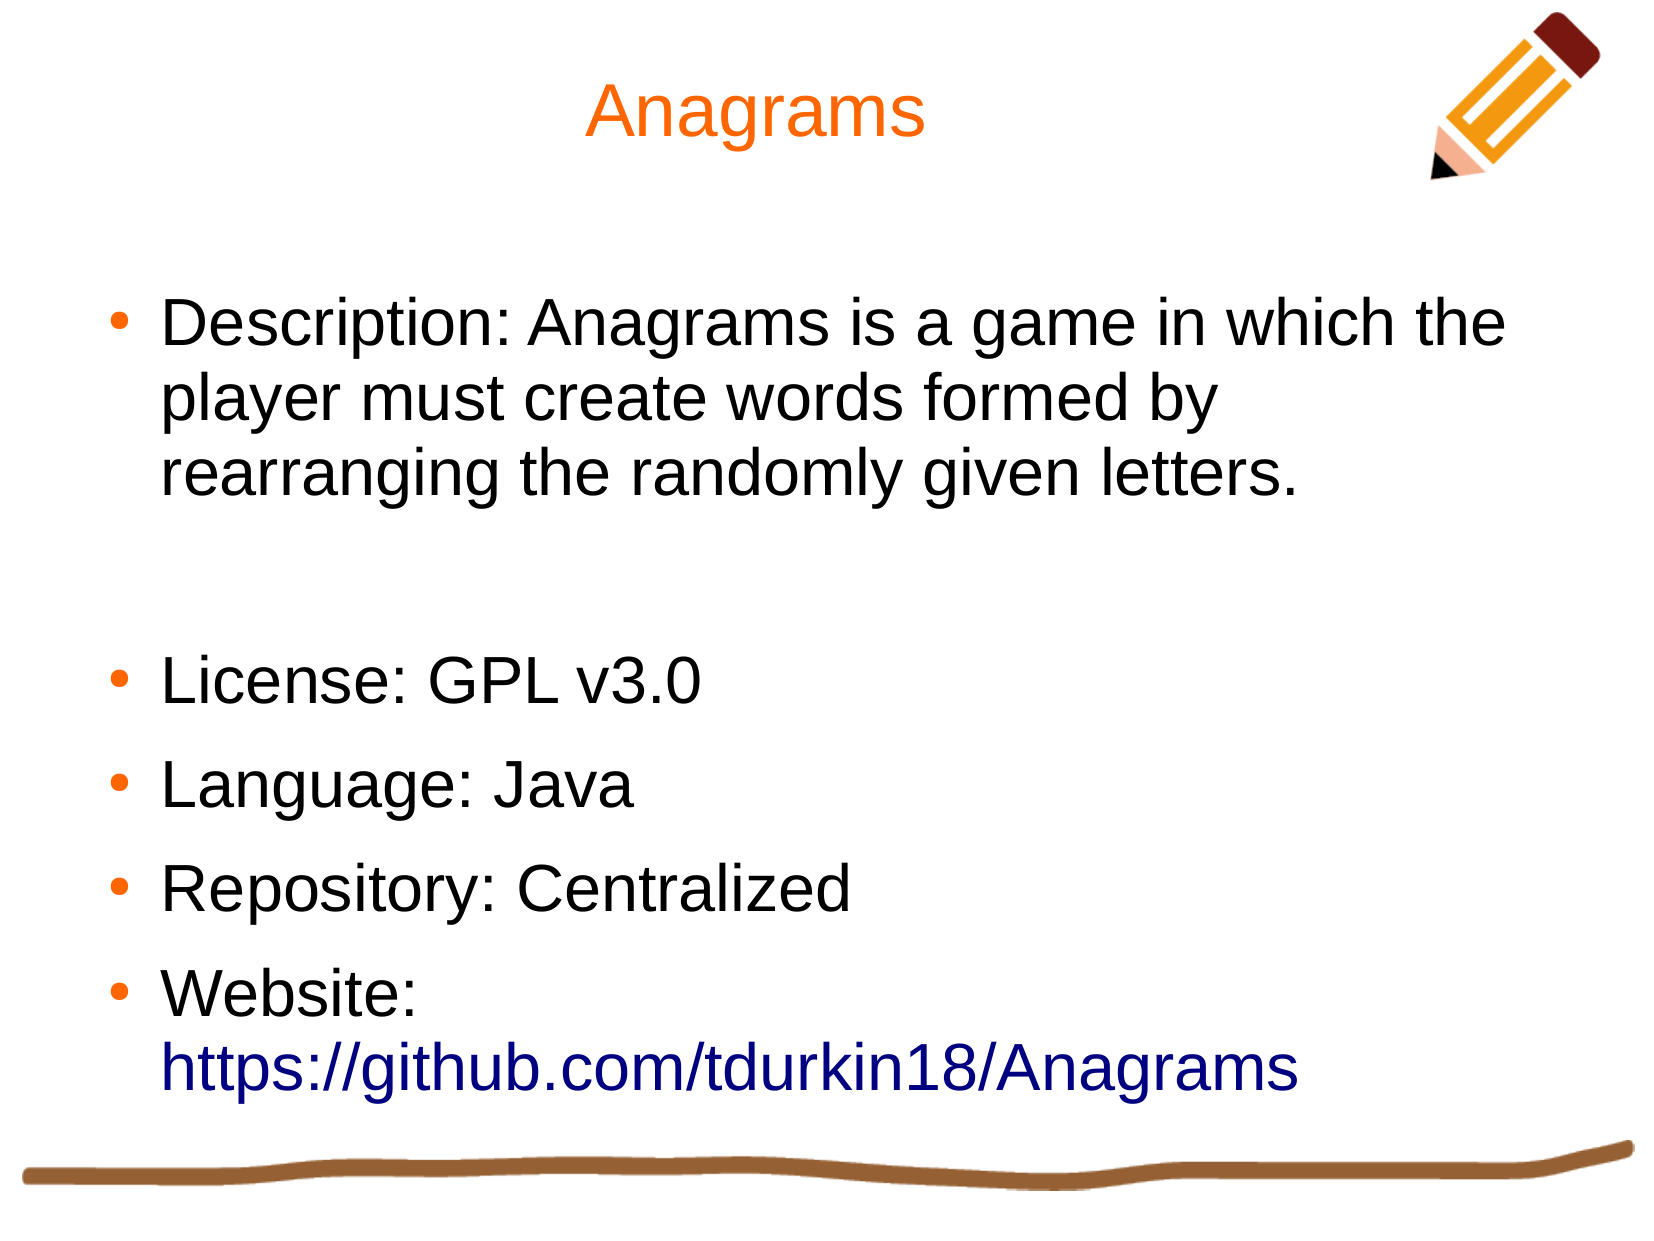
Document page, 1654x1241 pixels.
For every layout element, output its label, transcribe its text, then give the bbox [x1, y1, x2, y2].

picture [1430, 12, 1601, 181]
picture [22, 1140, 1635, 1191]
title Anagrams [82, 49, 1430, 172]
list Description: Anagrams is a game in which the player must create words formed by rearranging the randomly given letters. License: GPL v3.0 Language: Java Repository: Centralized Website: https://github.com/tdurkin18/Anagrams [90, 285, 1572, 1122]
